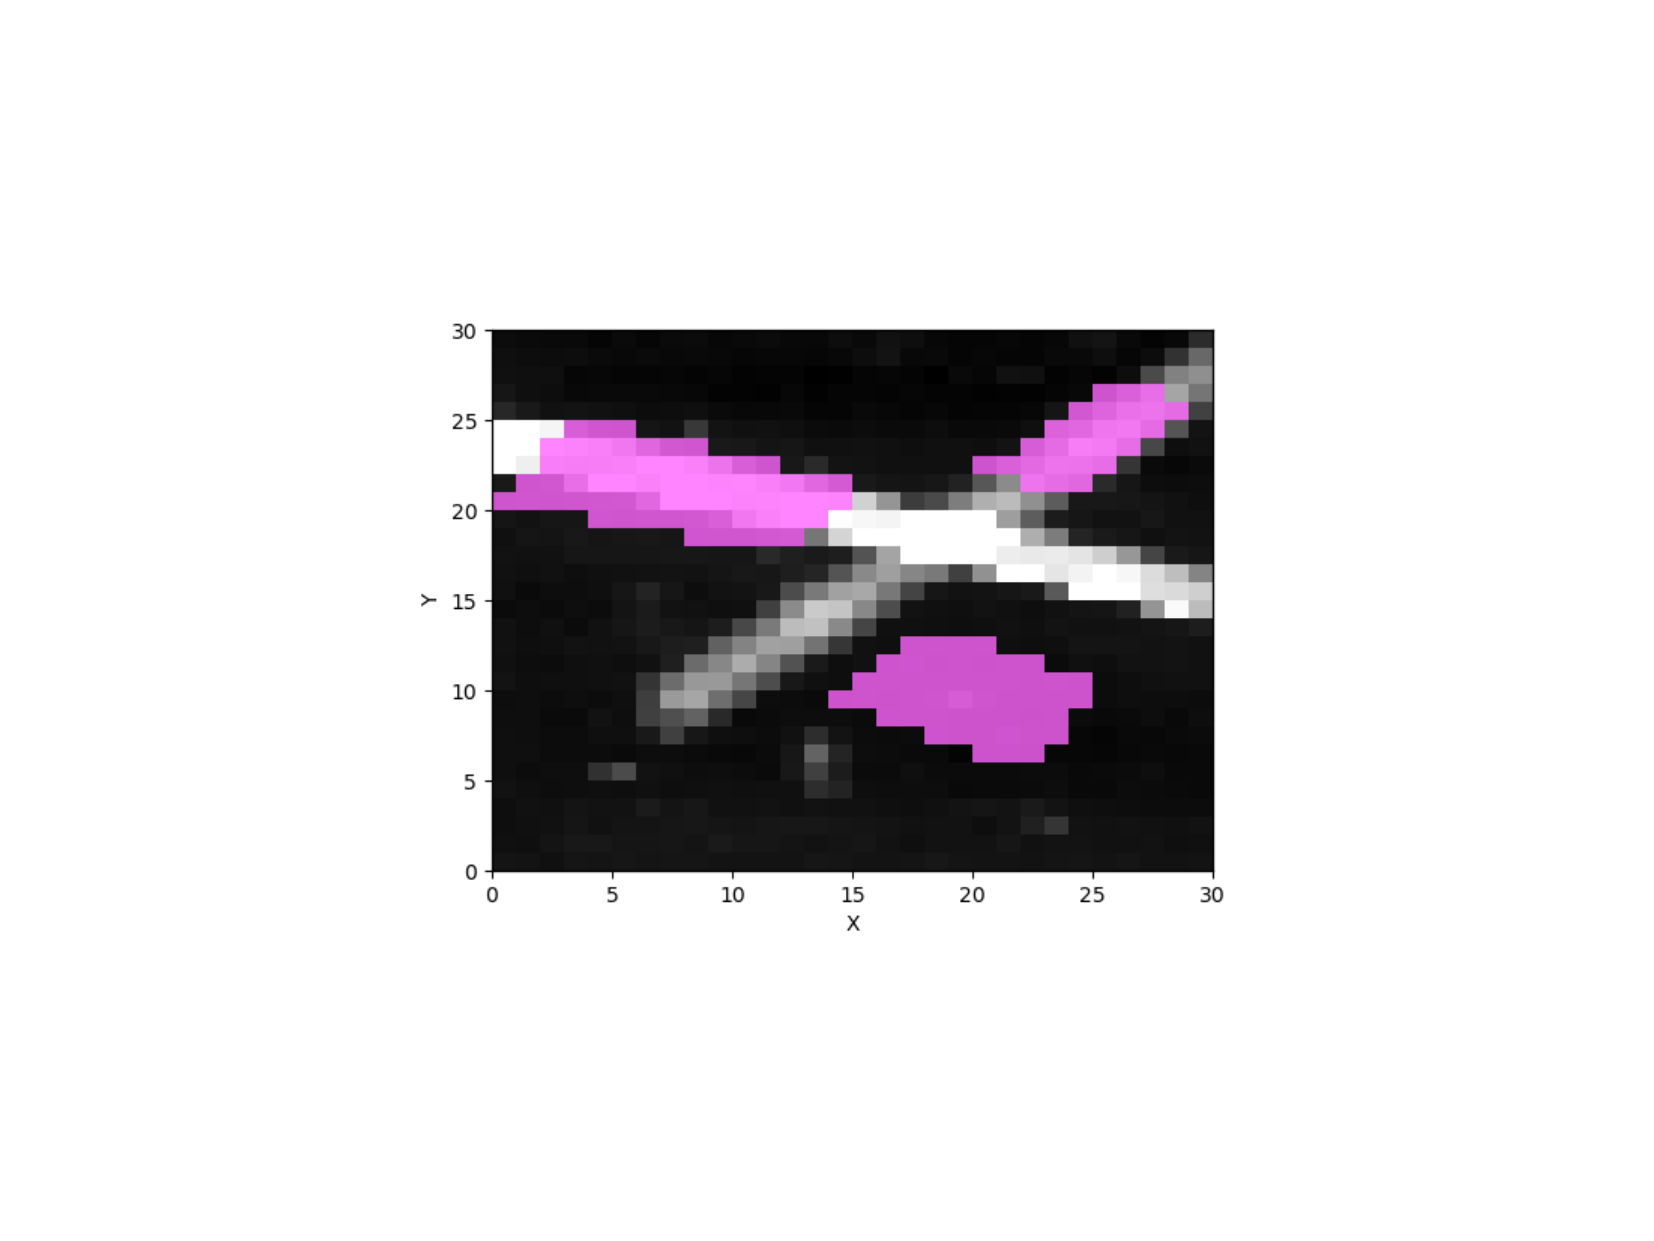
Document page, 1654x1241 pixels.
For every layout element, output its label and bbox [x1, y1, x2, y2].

picture [348, 258, 1309, 979]
